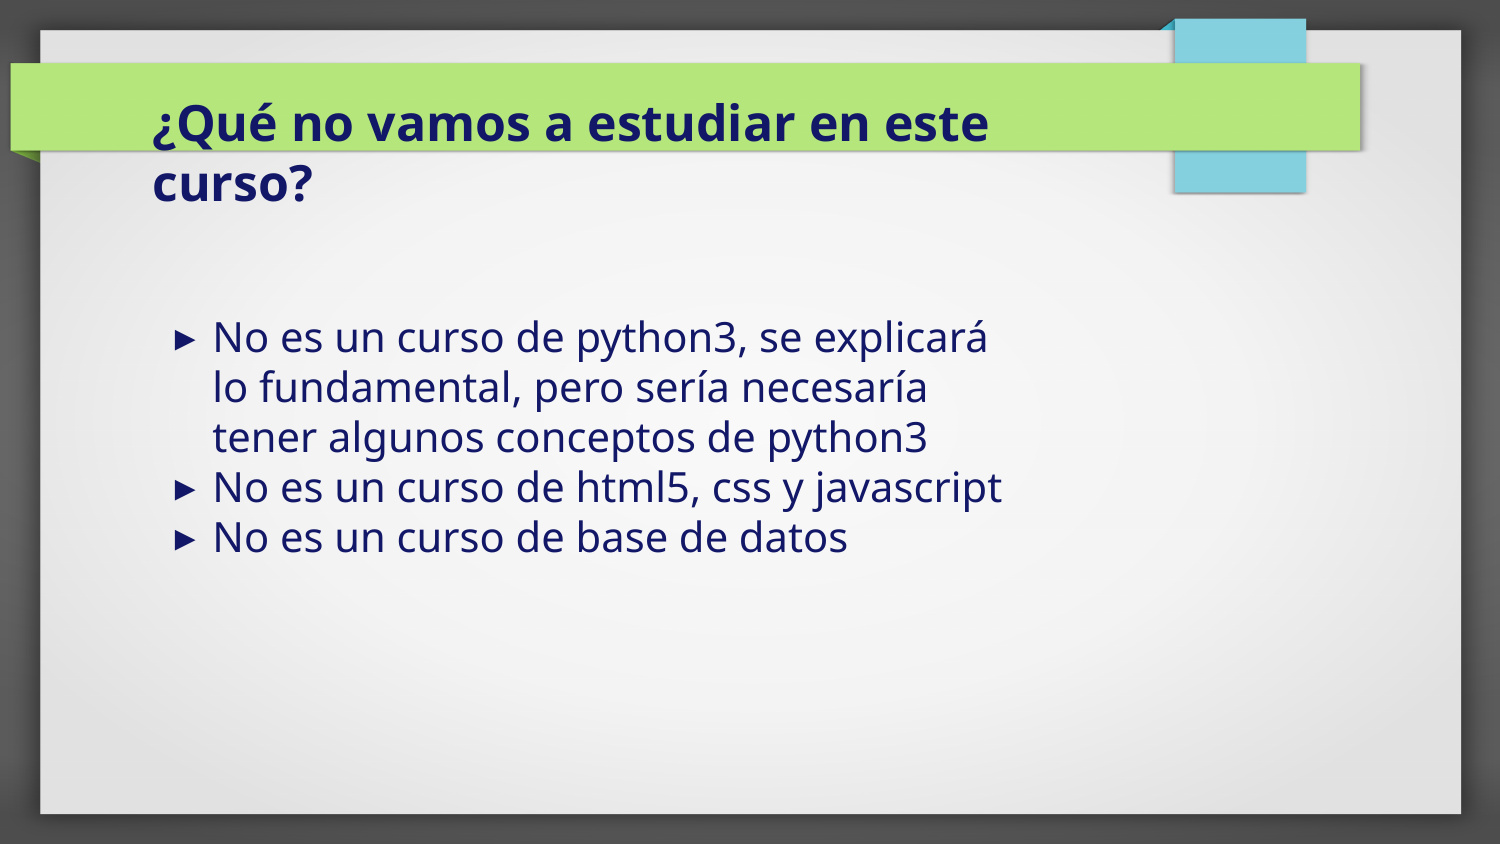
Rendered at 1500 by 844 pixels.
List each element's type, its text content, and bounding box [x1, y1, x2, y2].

picture [0, 0, 1500, 844]
text_box No es un curso de python3, se explicará lo fundamental, pero sería necesaría tener algunos conceptos de python3 No es un curso de html5, css y javascript No es un curso de base de datos [137, 310, 1011, 844]
text_box ¿Qué no vamos a estudiar en este curso? [137, 146, 1011, 227]
